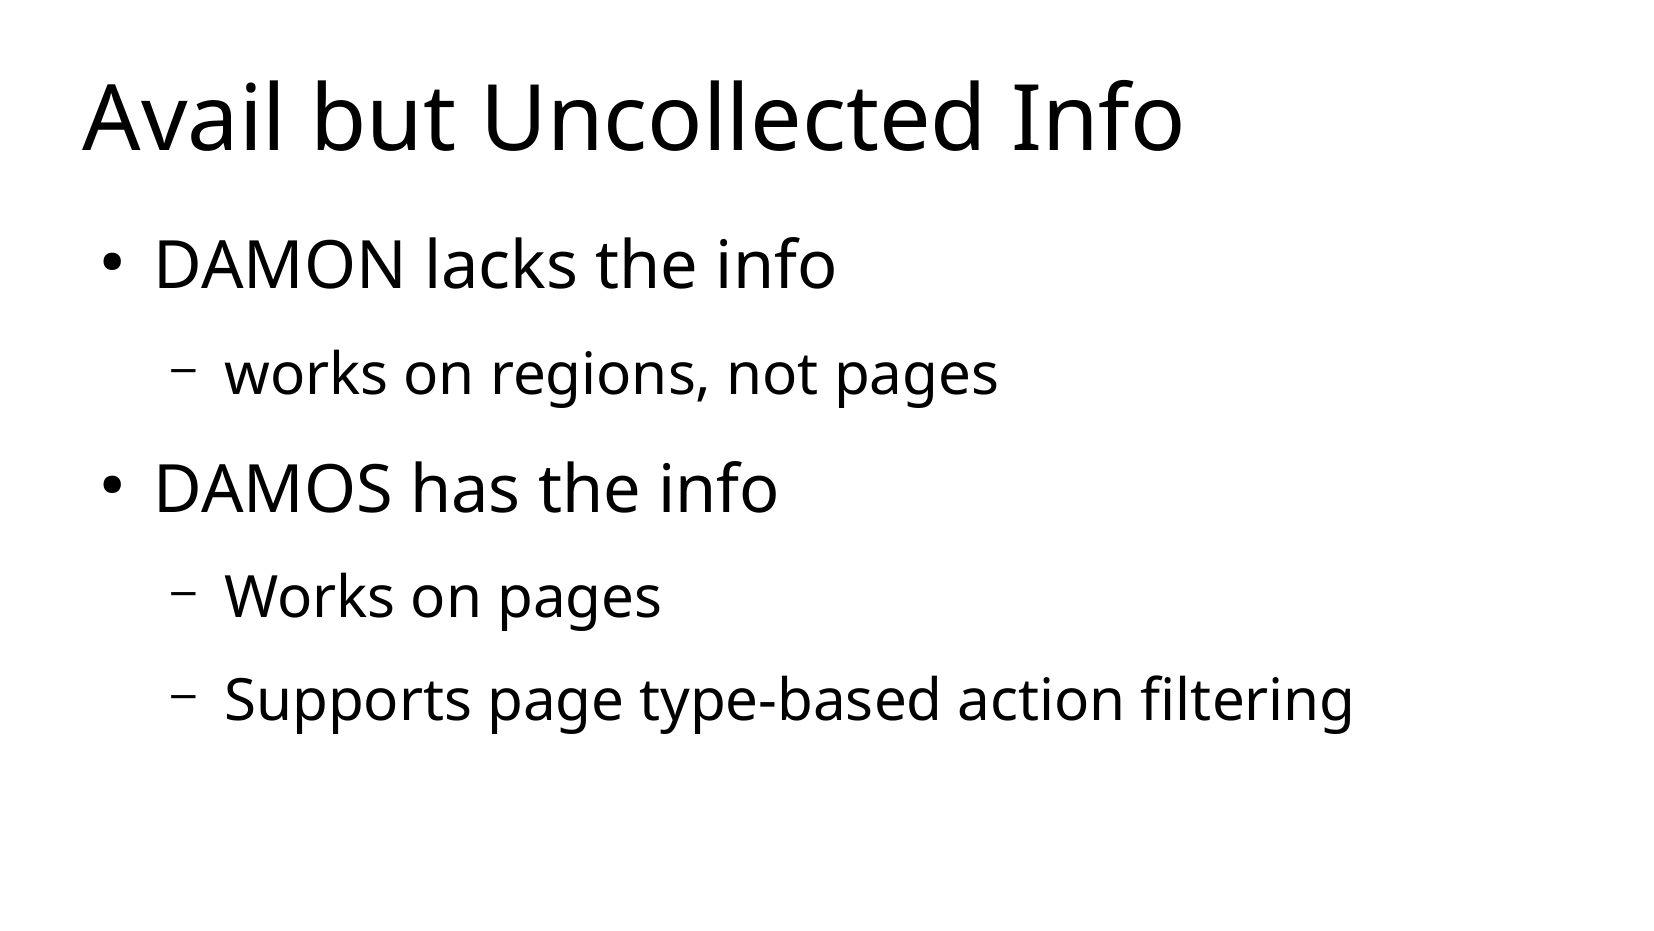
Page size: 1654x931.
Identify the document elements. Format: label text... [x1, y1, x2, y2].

title Avail but Uncollected Info [82, 37, 1571, 193]
list DAMON lacks the info works on regions, not pages DAMOS has the info Works on pages Supports page type-based action filtering [82, 217, 1571, 758]
